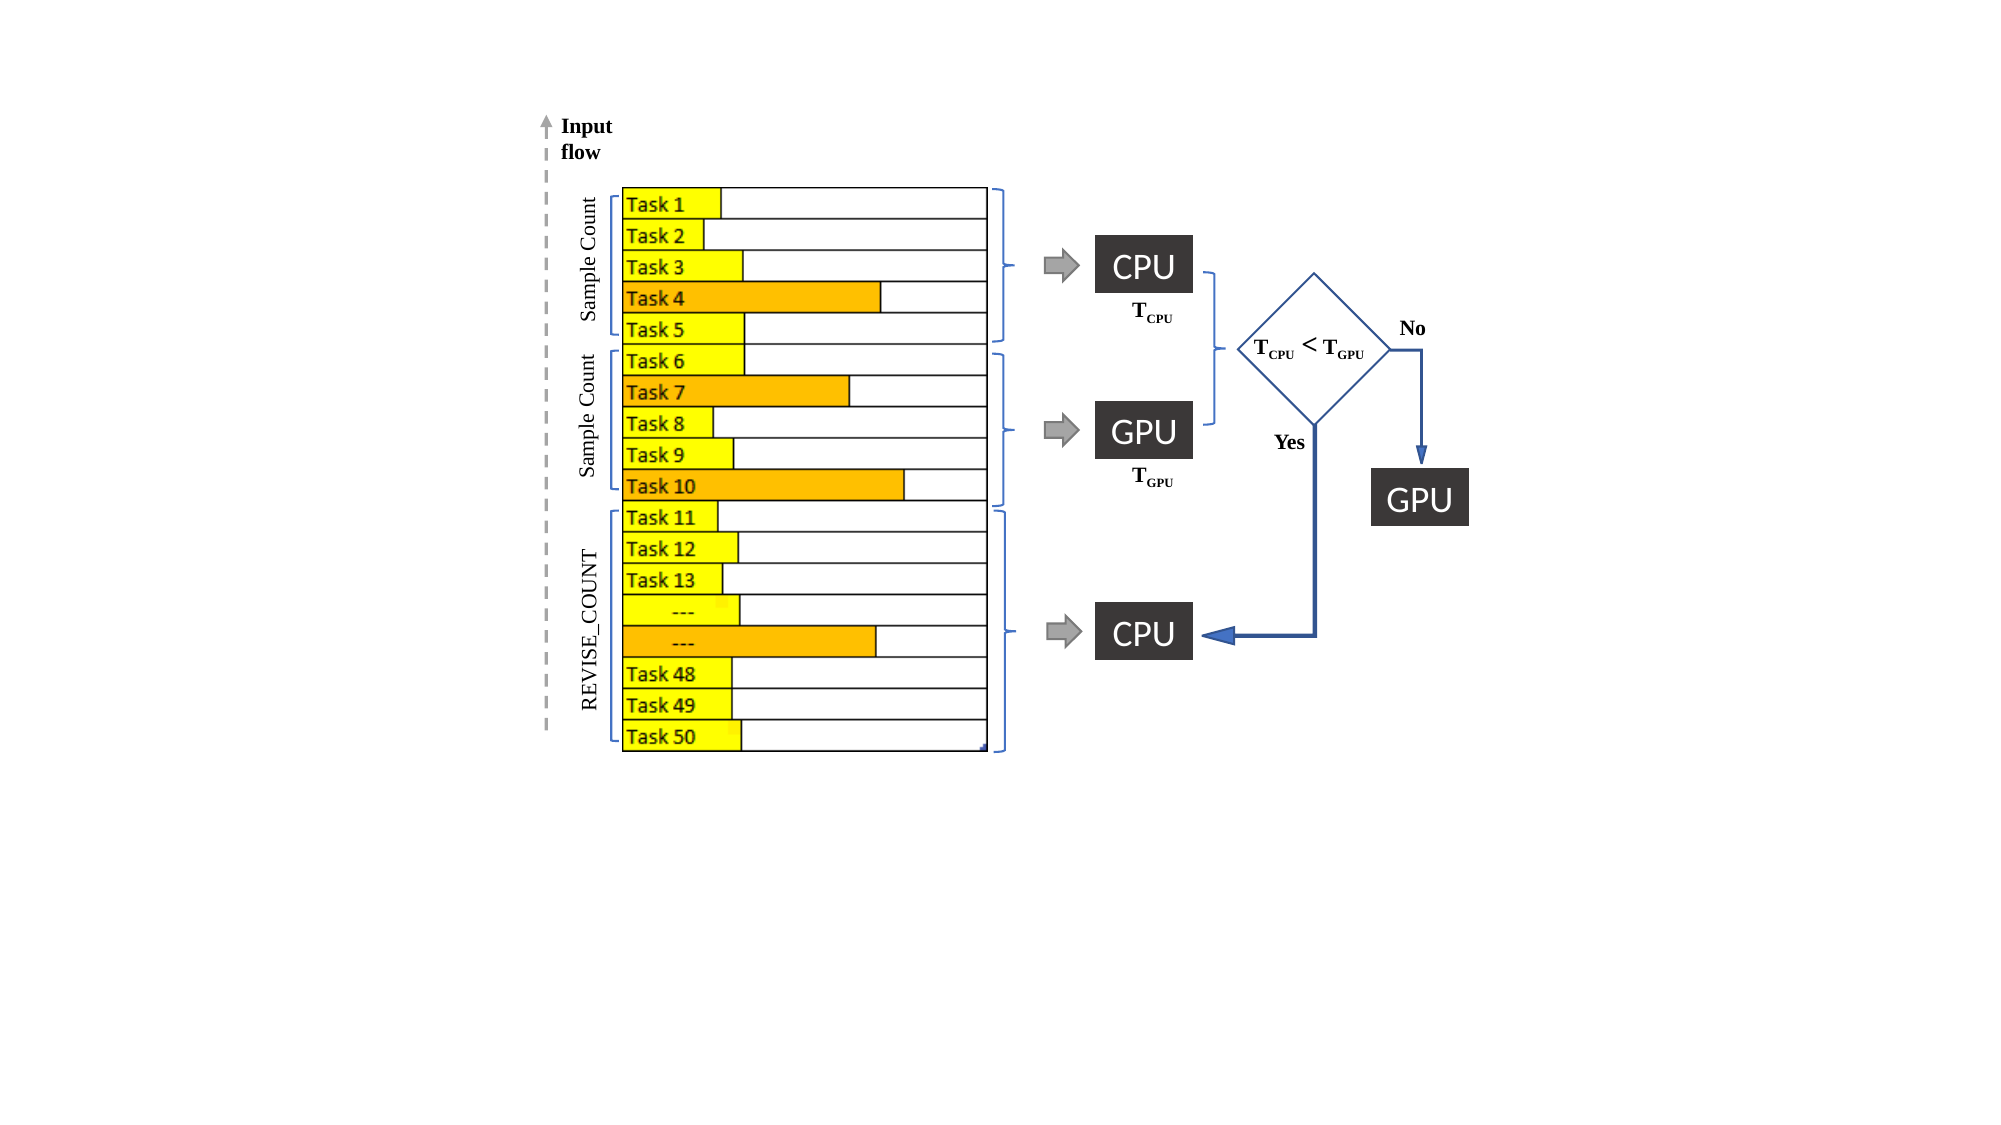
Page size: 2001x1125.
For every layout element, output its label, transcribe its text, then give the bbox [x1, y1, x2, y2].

text_box TCPU [1117, 288, 1204, 334]
text_box [1270, 273, 1358, 317]
text_box [1389, 348, 1427, 464]
text_box CPU [1093, 233, 1195, 295]
text_box Sample Count [565, 179, 607, 337]
text_box [1258, 370, 1370, 420]
text_box REVISE_COUNT [567, 519, 609, 727]
text_box No [1384, 306, 1472, 348]
text_box TCPU < TGPU [1239, 317, 1389, 370]
text_box CPU [1093, 600, 1195, 662]
text_box [1201, 462, 1317, 645]
picture [622, 187, 988, 753]
text_box GPU [1369, 466, 1471, 528]
text_box Input flow [546, 103, 633, 172]
text_box Sample Count [564, 335, 606, 494]
text_box GPU [1093, 399, 1195, 461]
text_box [1044, 414, 1079, 446]
text_box [1047, 615, 1082, 647]
text_box Yes [1258, 420, 1346, 462]
text_box [1044, 249, 1079, 282]
text_box TGPU [1117, 453, 1204, 498]
